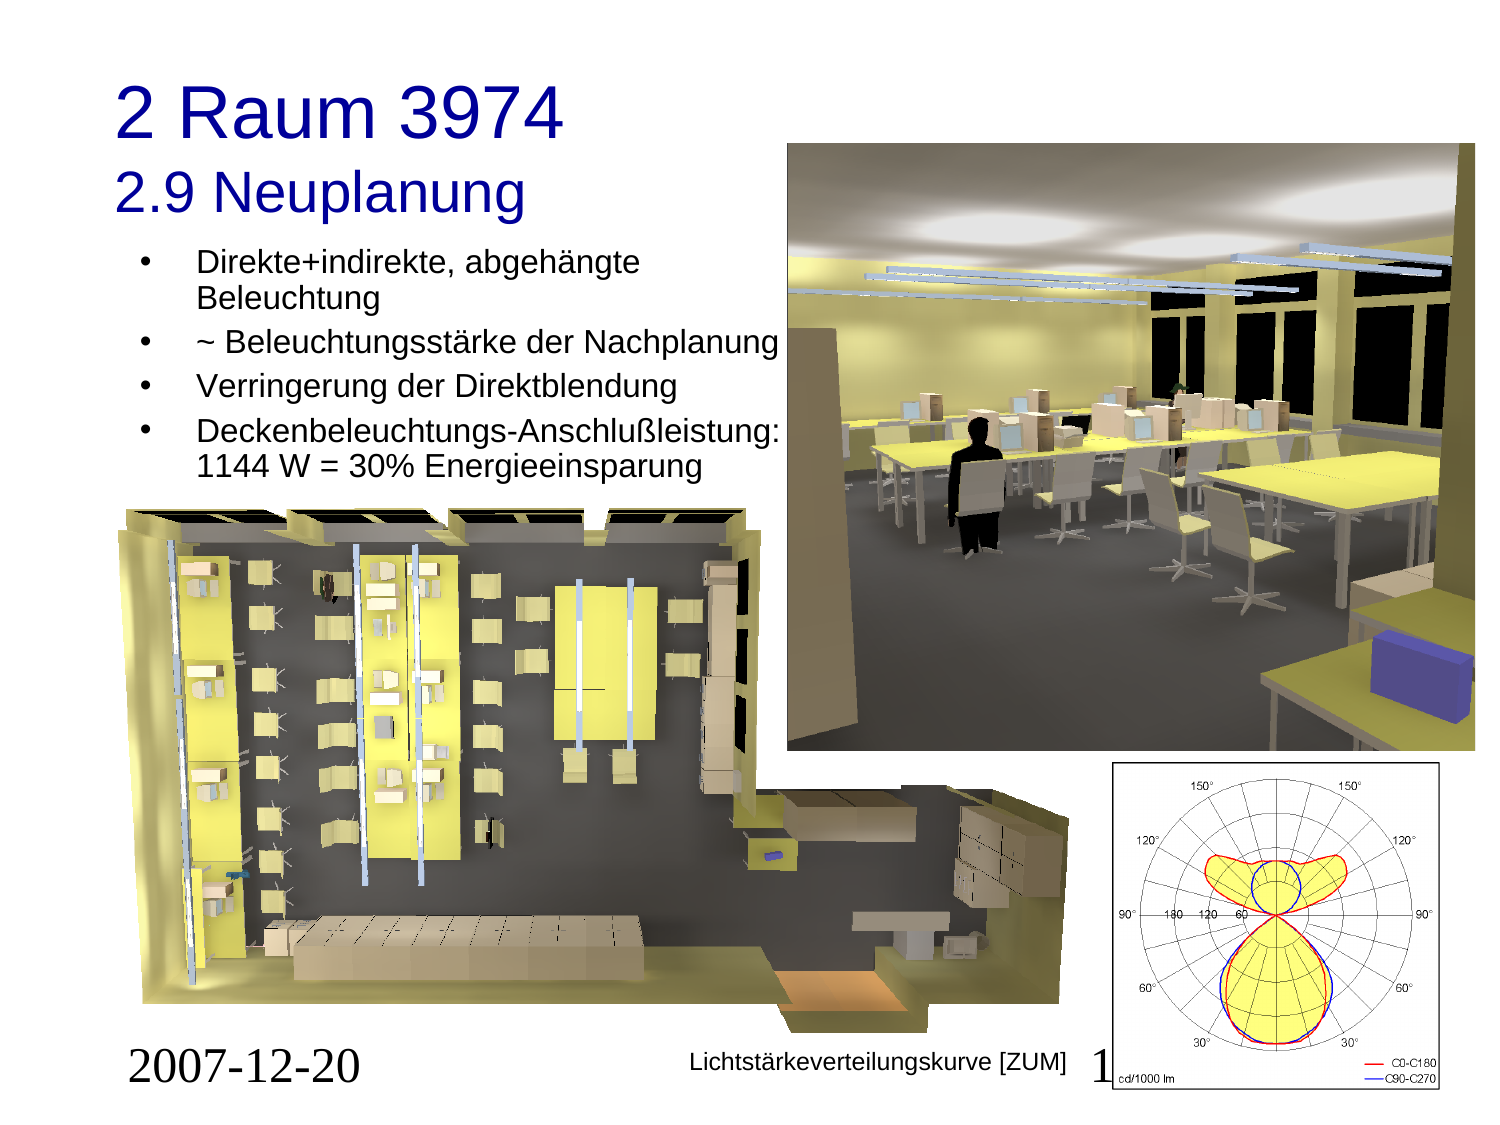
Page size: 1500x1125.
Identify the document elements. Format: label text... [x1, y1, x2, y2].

picture [112, 143, 1476, 1039]
picture [1112, 762, 1440, 1090]
title 2 Raum 3974 2.9 Neuplanung [99, 49, 1375, 238]
text_box Lichtstärkeverteilungskurve [ZUM] [674, 1037, 1083, 1083]
list Direkte+indirekte, abgehängte Beleuchtung ~ Beleuchtungsstärke der Nachplanung Verringerung der Direktblendung Deckenbeleuchtungs-Anschlußleistung: 1144 W = 30% Energieeinsparung [125, 237, 787, 494]
